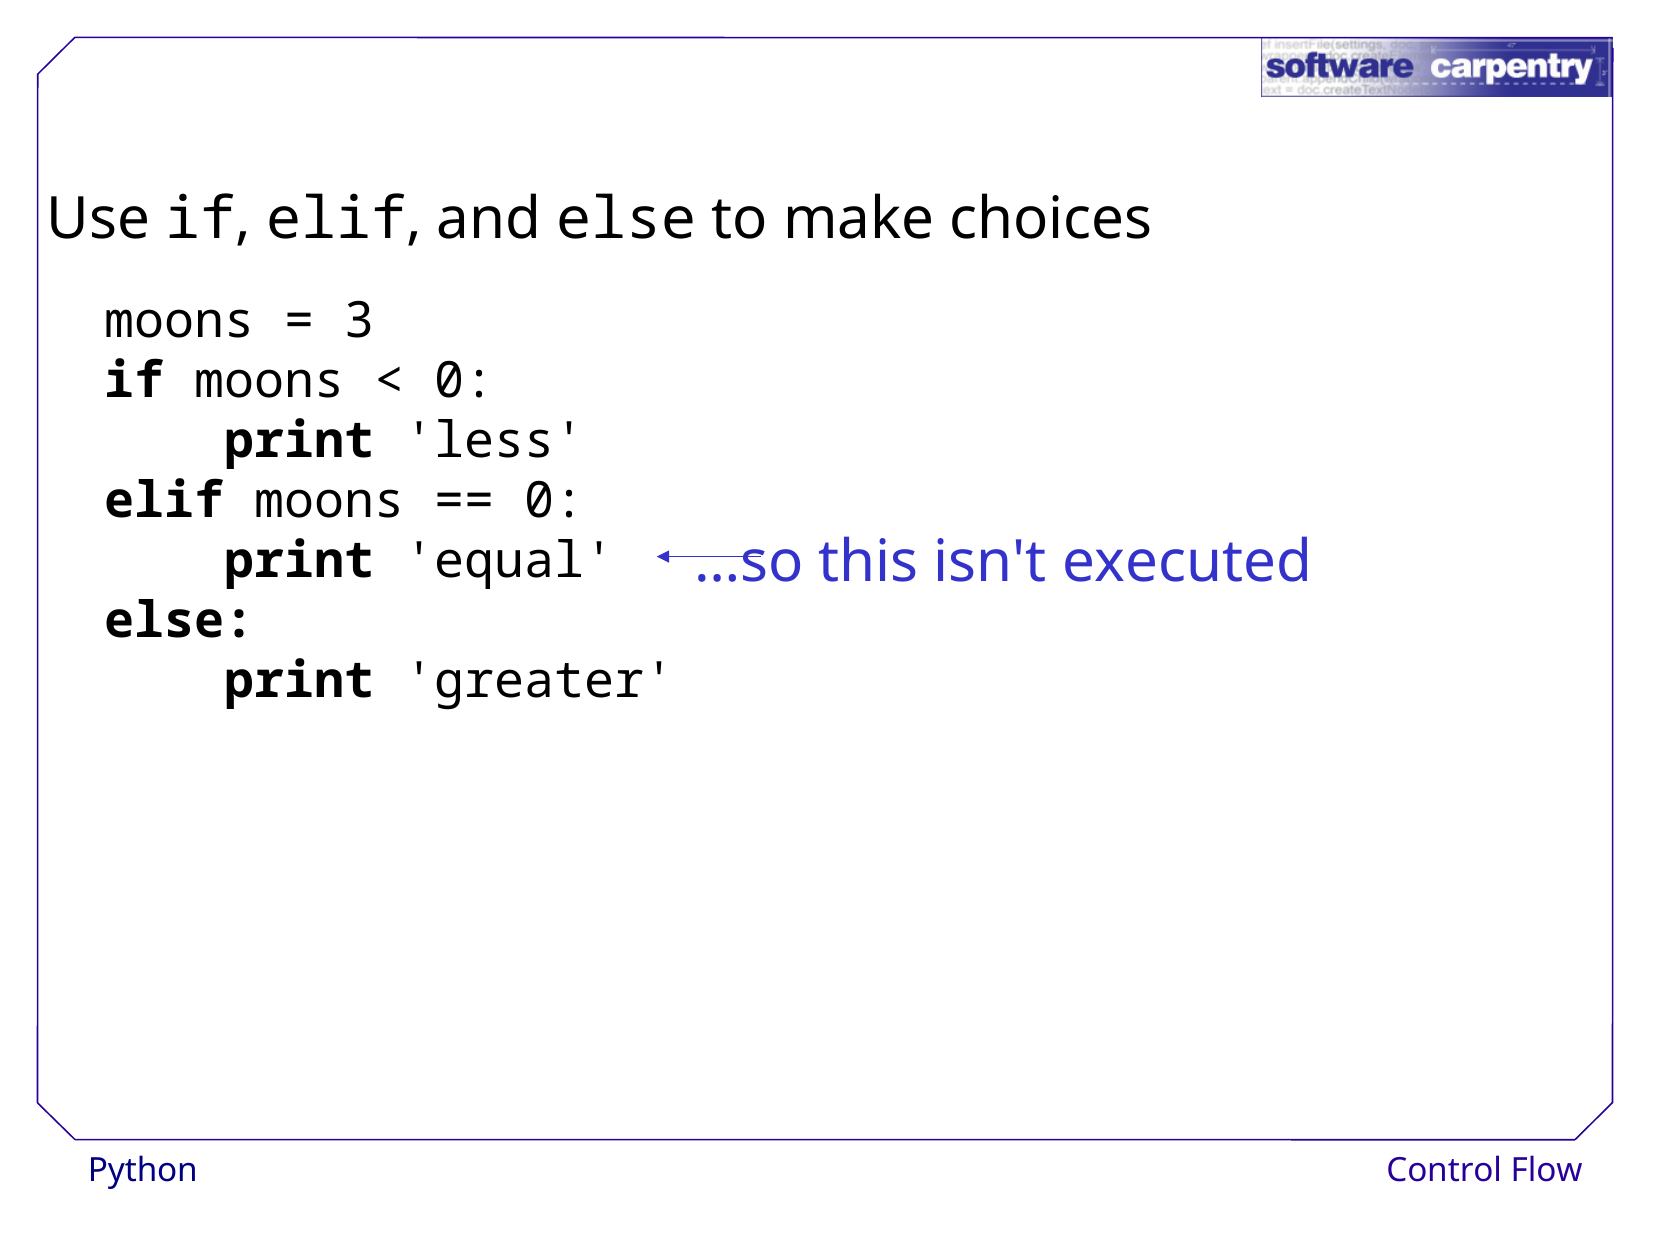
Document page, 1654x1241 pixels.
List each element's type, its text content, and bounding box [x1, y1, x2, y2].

text_box moons = 3 if moons < 0: print 'less' elif moons == 0: print 'equal' else: print 'greater' [89, 279, 1512, 914]
text_box Use if, elif, and else to make choices [32, 138, 1318, 259]
picture [1261, 39, 1613, 97]
text_box …so this isn't executed [679, 480, 1477, 602]
